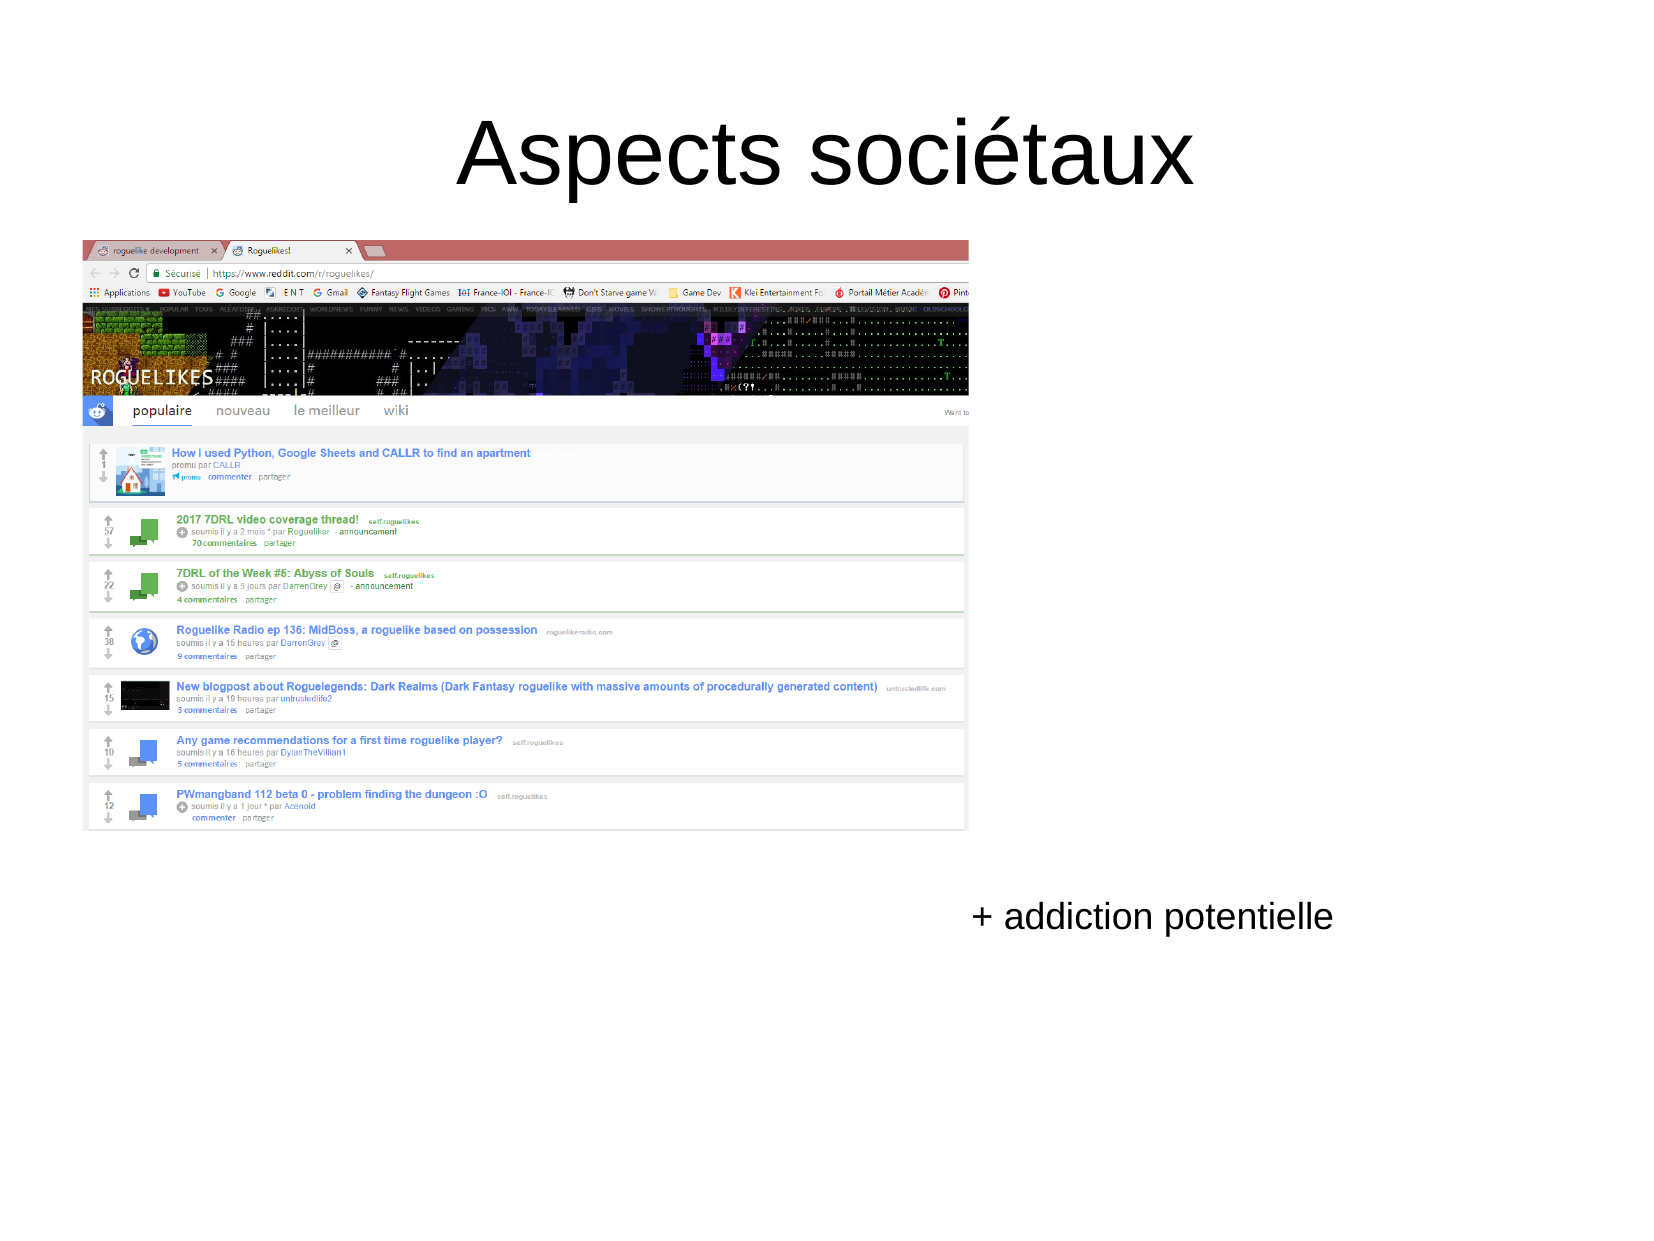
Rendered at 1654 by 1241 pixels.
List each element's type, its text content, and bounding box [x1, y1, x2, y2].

title Aspects sociétaux [82, 49, 1571, 257]
text_box + addiction potentielle [956, 888, 1350, 945]
picture [82, 240, 969, 831]
